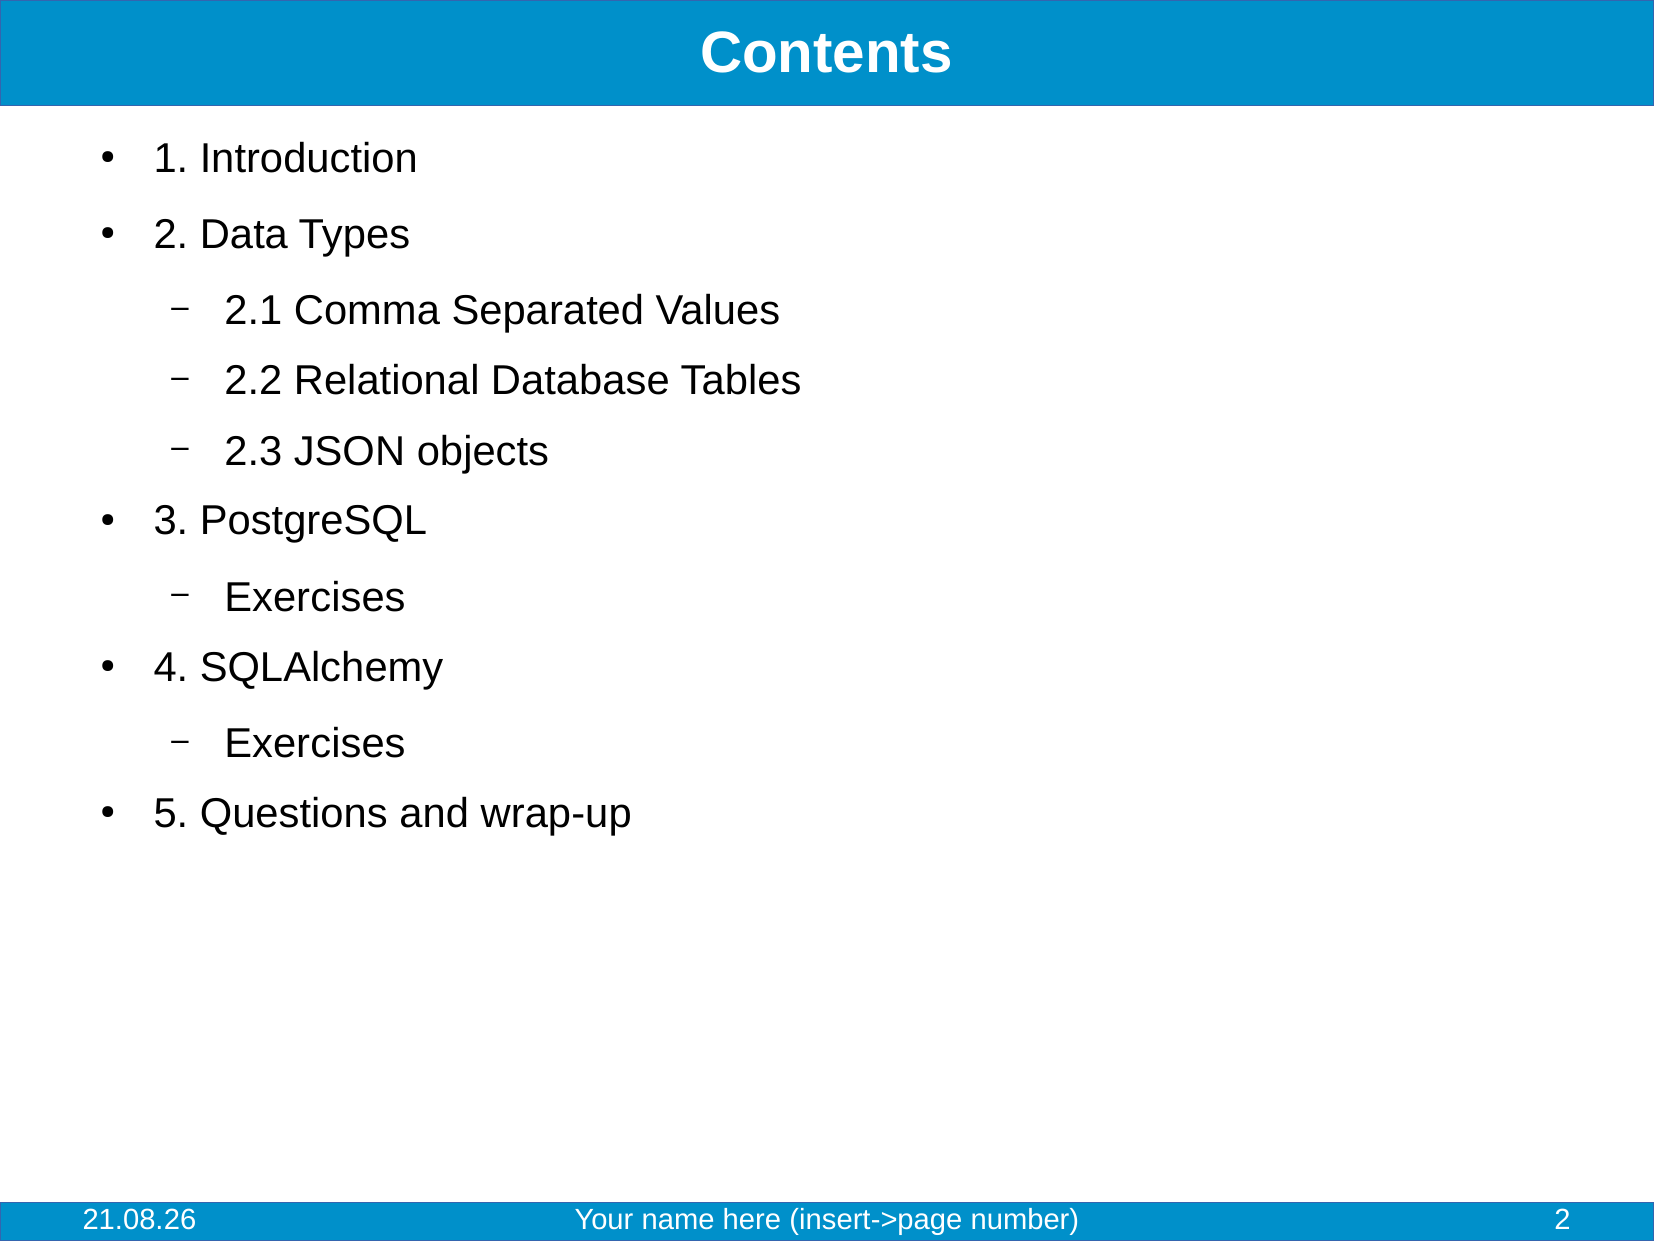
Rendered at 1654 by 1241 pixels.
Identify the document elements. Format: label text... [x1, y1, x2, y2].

list 1. Introduction 2. Data Types 2.1 Comma Separated Values 2.2 Relational Database Tables 2.3 JSON objects 3. PostgreSQL Exercises 4. SQLAlchemy Exercises 5. Questions and wrap-up [82, 135, 1571, 1171]
title Contents [0, 0, 1654, 106]
